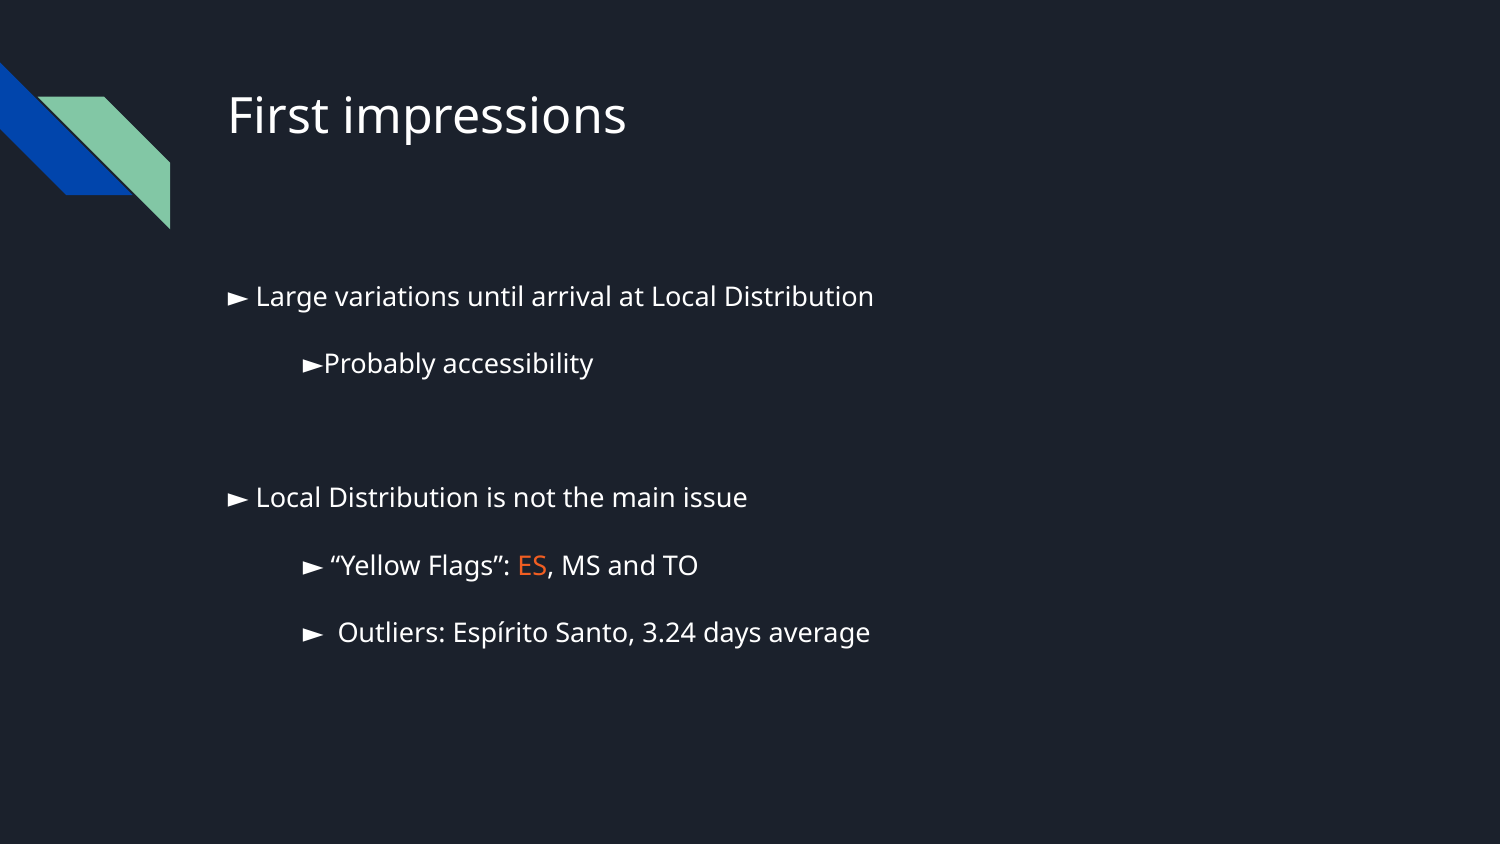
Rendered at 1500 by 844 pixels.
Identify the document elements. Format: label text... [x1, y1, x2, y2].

title First impressions [212, 64, 1368, 215]
list ► Large variations until arrival at Local Distribution ►Probably accessibility ► Local Distribution is not the main issue ► “Yellow Flags”: ES, MS and TO ► Outliers: Espírito Santo, 3.24 days average [212, 257, 1368, 735]
